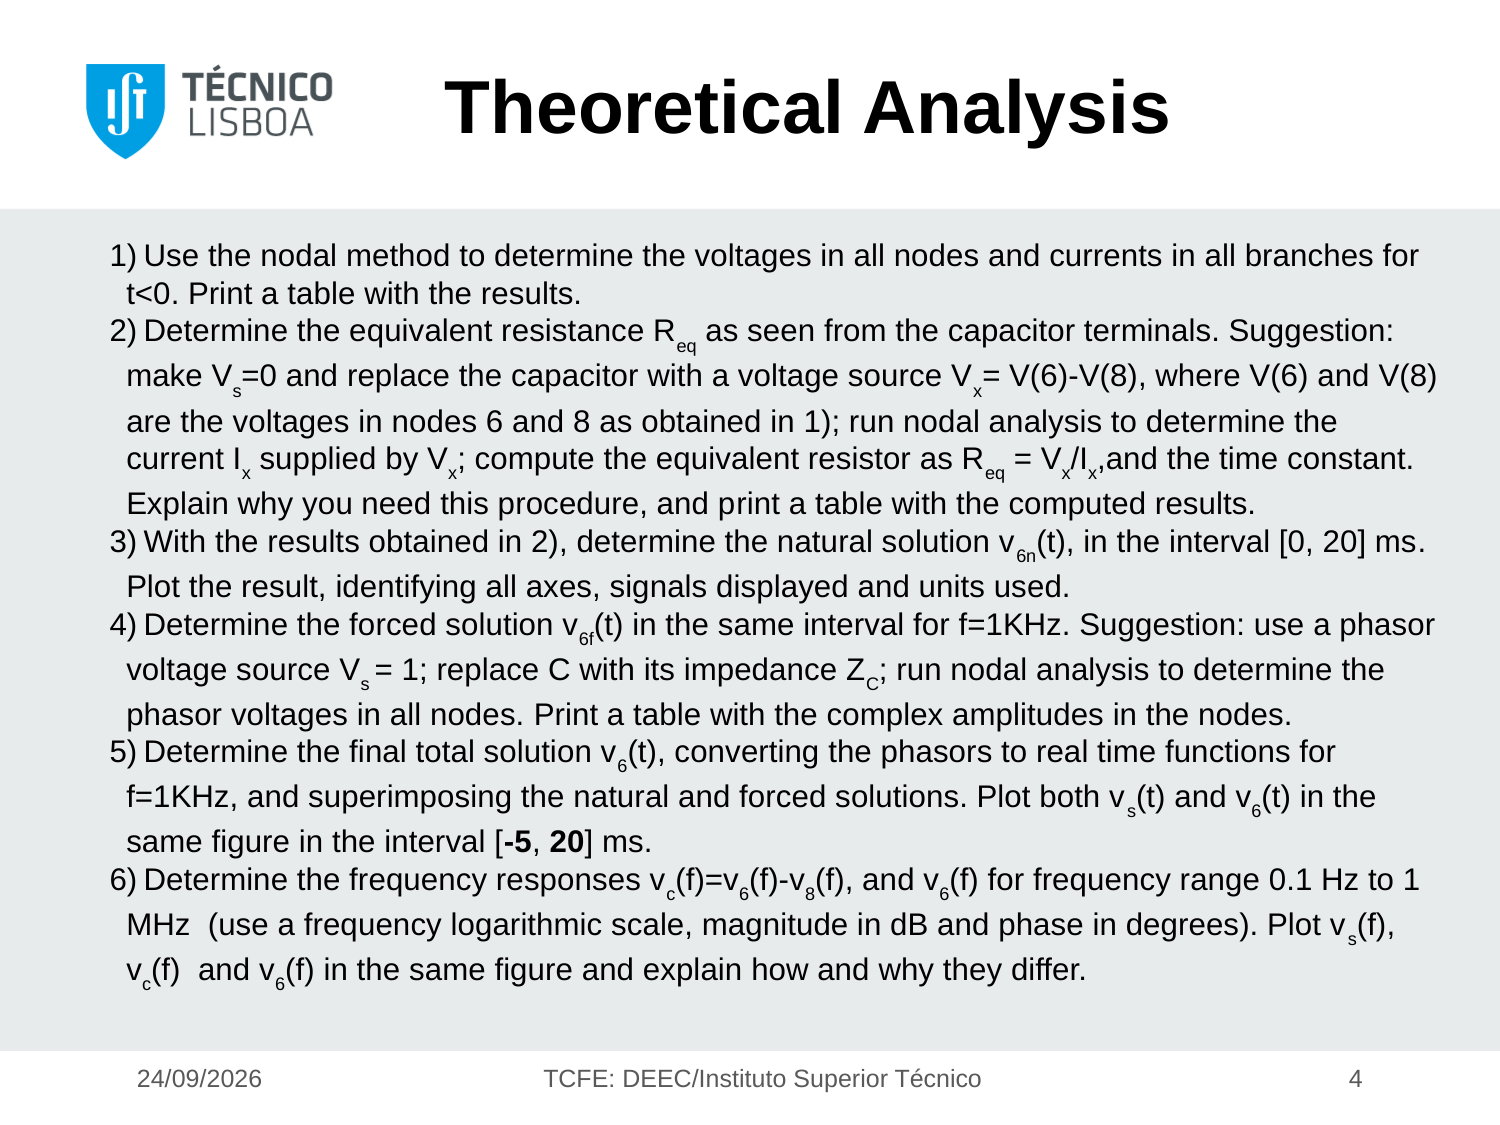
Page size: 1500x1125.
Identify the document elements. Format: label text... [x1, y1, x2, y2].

title Theoretical Analysis [430, 32, 1461, 176]
picture [0, 0, 1500, 1125]
list Use the nodal method to determine the voltages in all nodes and currents in all branches for t<0. Print a table with the results. Determine the equivalent resistance Req as seen from the capacitor terminals. Suggestion: make Vs=0 and replace the capacitor with a voltage source Vx= V(6)-V(8), where V(6) and V(8) are the voltages in nodes 6 and 8 as obtained in 1); run nodal analysis to determine the current Ix supplied by Vx; compute the equivalent resistor as Req = Vx/Ix,and the time constant. Explain why you need this procedure, and print a table with the computed results. With the results obtained in 2), determine the natural solution v6n(t), in the interval [0, 20] ms. Plot the result, identifying all axes, signals displayed and units used. Determine the forced solution v6f(t) in the same interval for f=1KHz. Suggestion: use a phasor voltage source Vs = 1; replace C with its impedance ZC; run nodal analysis to determine the phasor voltages in all nodes. Print a table with the complex amplitudes in the nodes. Determine the final total solution v6(t), converting the phasors to real time functions for f=1KHz, and superimposing the natural and forced solutions. Plot both vs(t) and v6(t) in the same figure in the interval [-5, 20] ms. Determine the frequency responses vc(f)=v6(f)-v8(f), and v6(f) for frequency range 0.1 Hz to 1 MHz (use a frequency logarithmic scale, magnitude in dB and phase in degrees). Plot vs(f), vc(f) and v6(f) in the same figure and explain how and why they differ. [94, 227, 1455, 1072]
